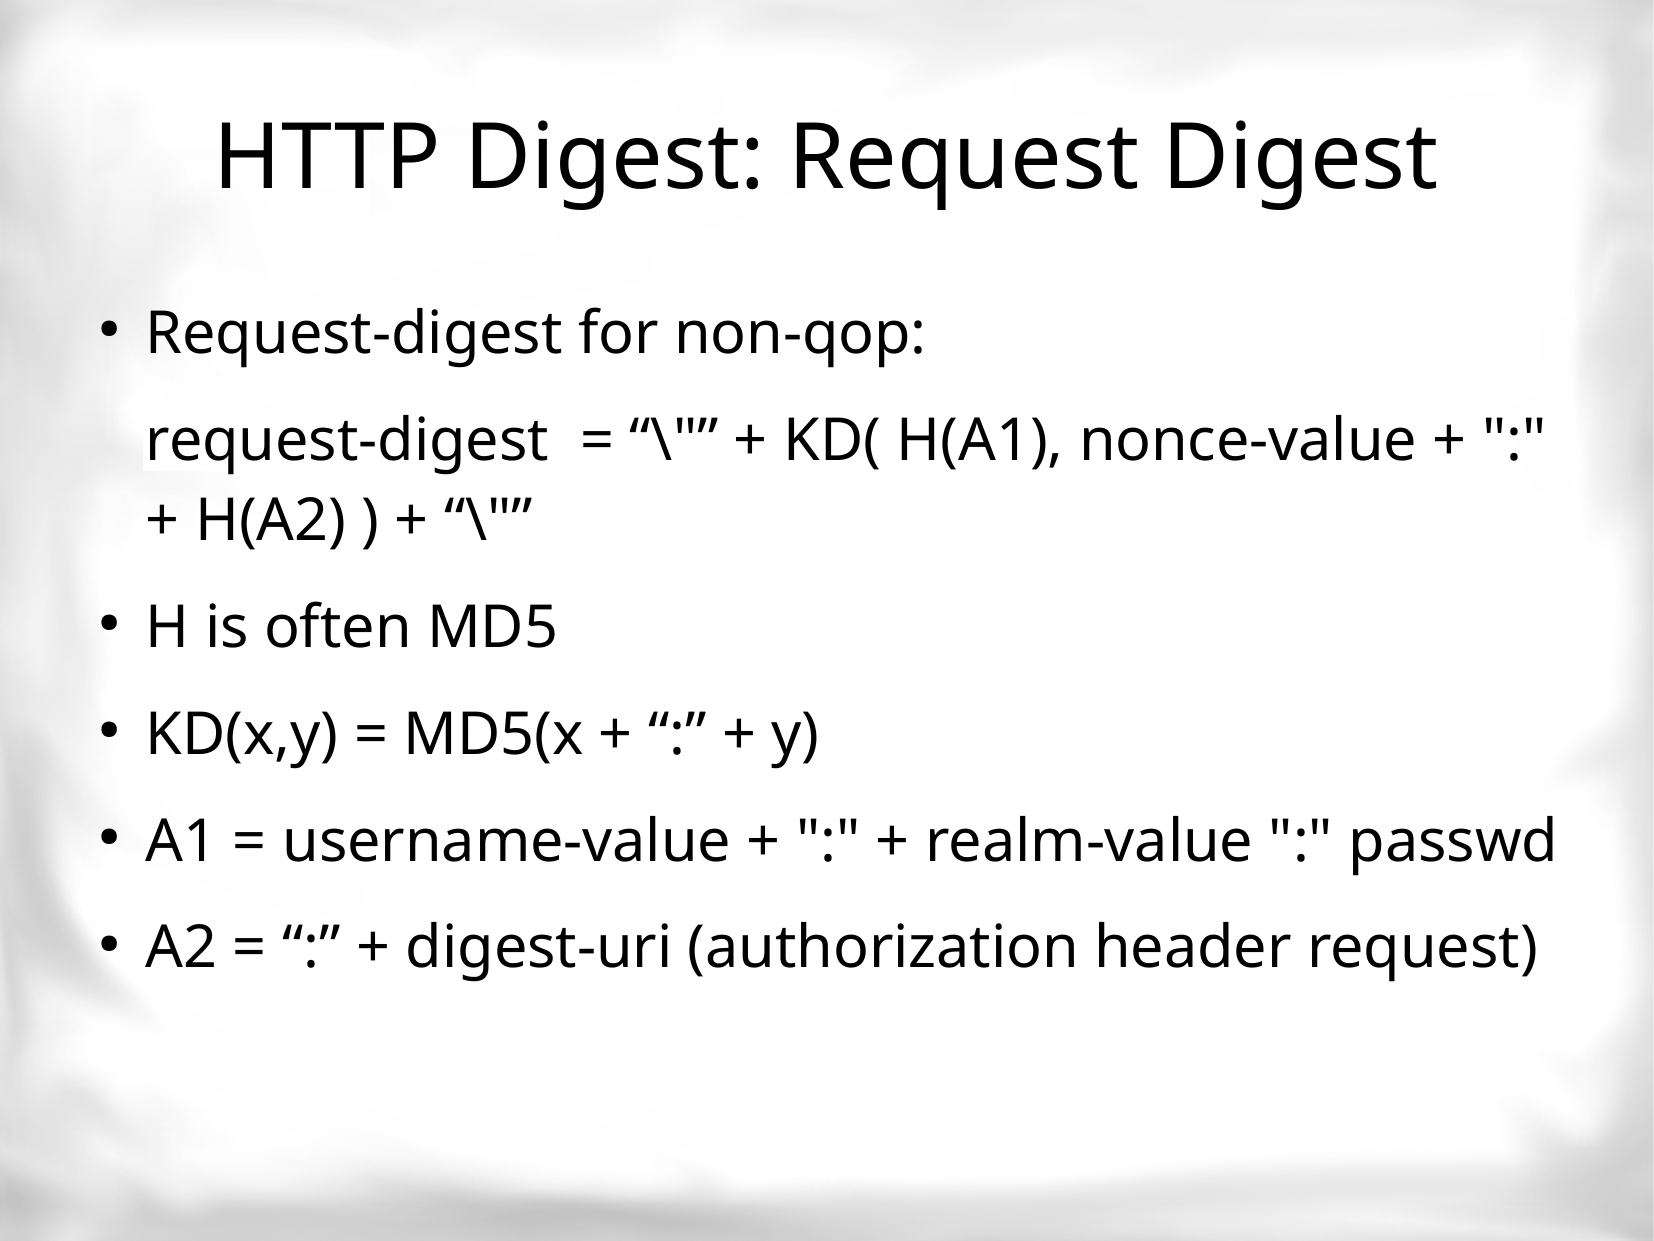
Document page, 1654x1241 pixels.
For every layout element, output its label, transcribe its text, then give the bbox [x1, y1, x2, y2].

picture [0, 0, 1654, 1241]
title HTTP Digest: Request Digest [82, 49, 1571, 257]
list Request-digest for non-qop: request-digest = “\"” + KD( H(A1), nonce-value + ":" + H(A2) ) + “\"” H is often MD5 KD(x,y) = MD5(x + “:” + y) A1 = username-value + ":" + realm-value ":" passwd A2 = “:” + digest-uri (authorization header request) [82, 290, 1571, 1010]
